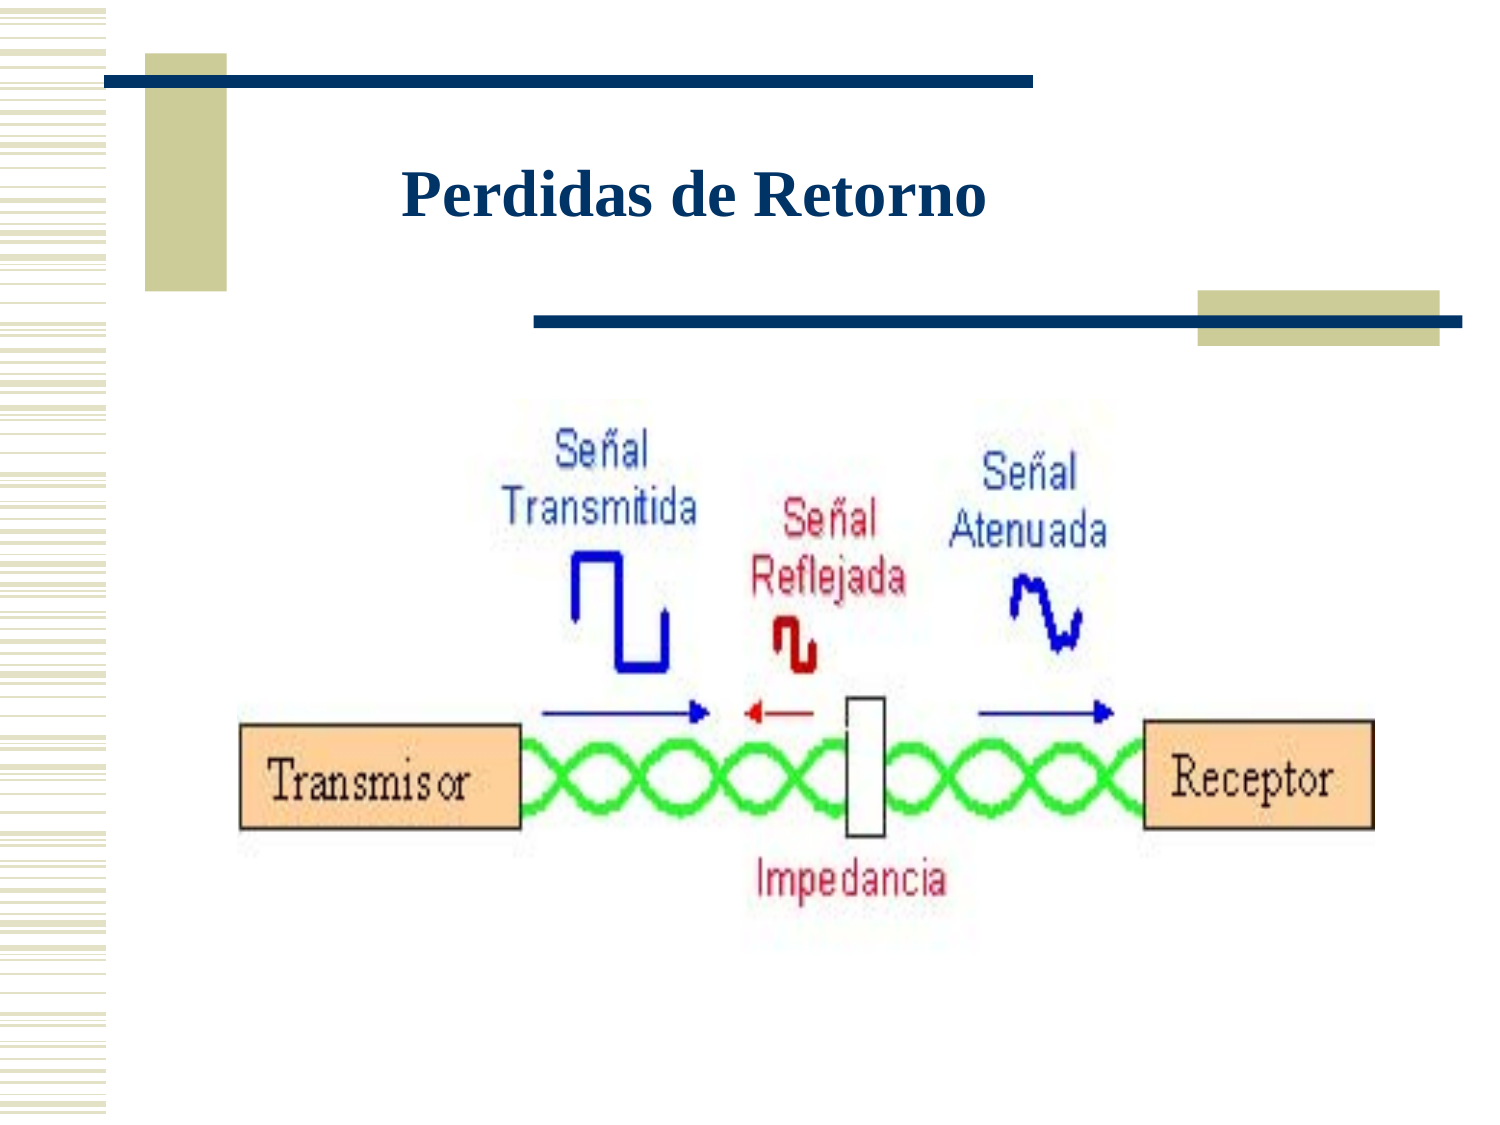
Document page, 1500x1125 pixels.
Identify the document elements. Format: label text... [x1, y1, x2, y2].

text_box Perdidas de Retorno [387, 142, 1004, 238]
picture [237, 399, 1375, 966]
